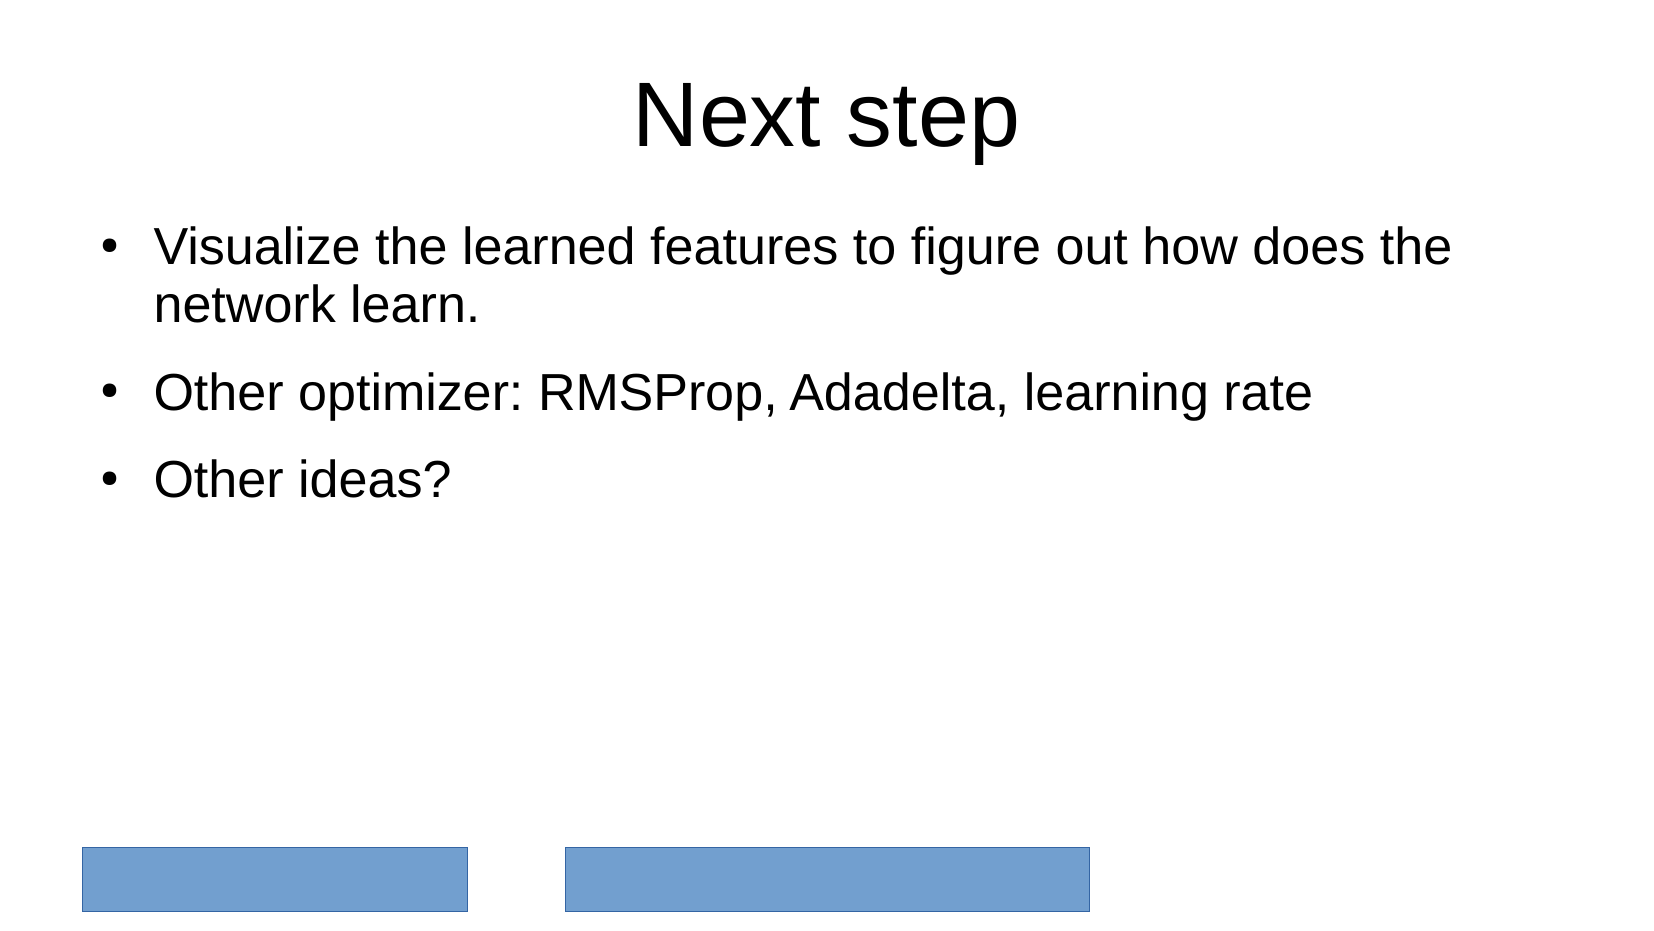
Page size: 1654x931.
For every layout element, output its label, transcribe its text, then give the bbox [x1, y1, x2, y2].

list Visualize the learned features to figure out how does the network learn. Other optimizer: RMSProp, Adadelta, learning rate Other ideas? [82, 217, 1571, 758]
title Next step [82, 37, 1571, 193]
